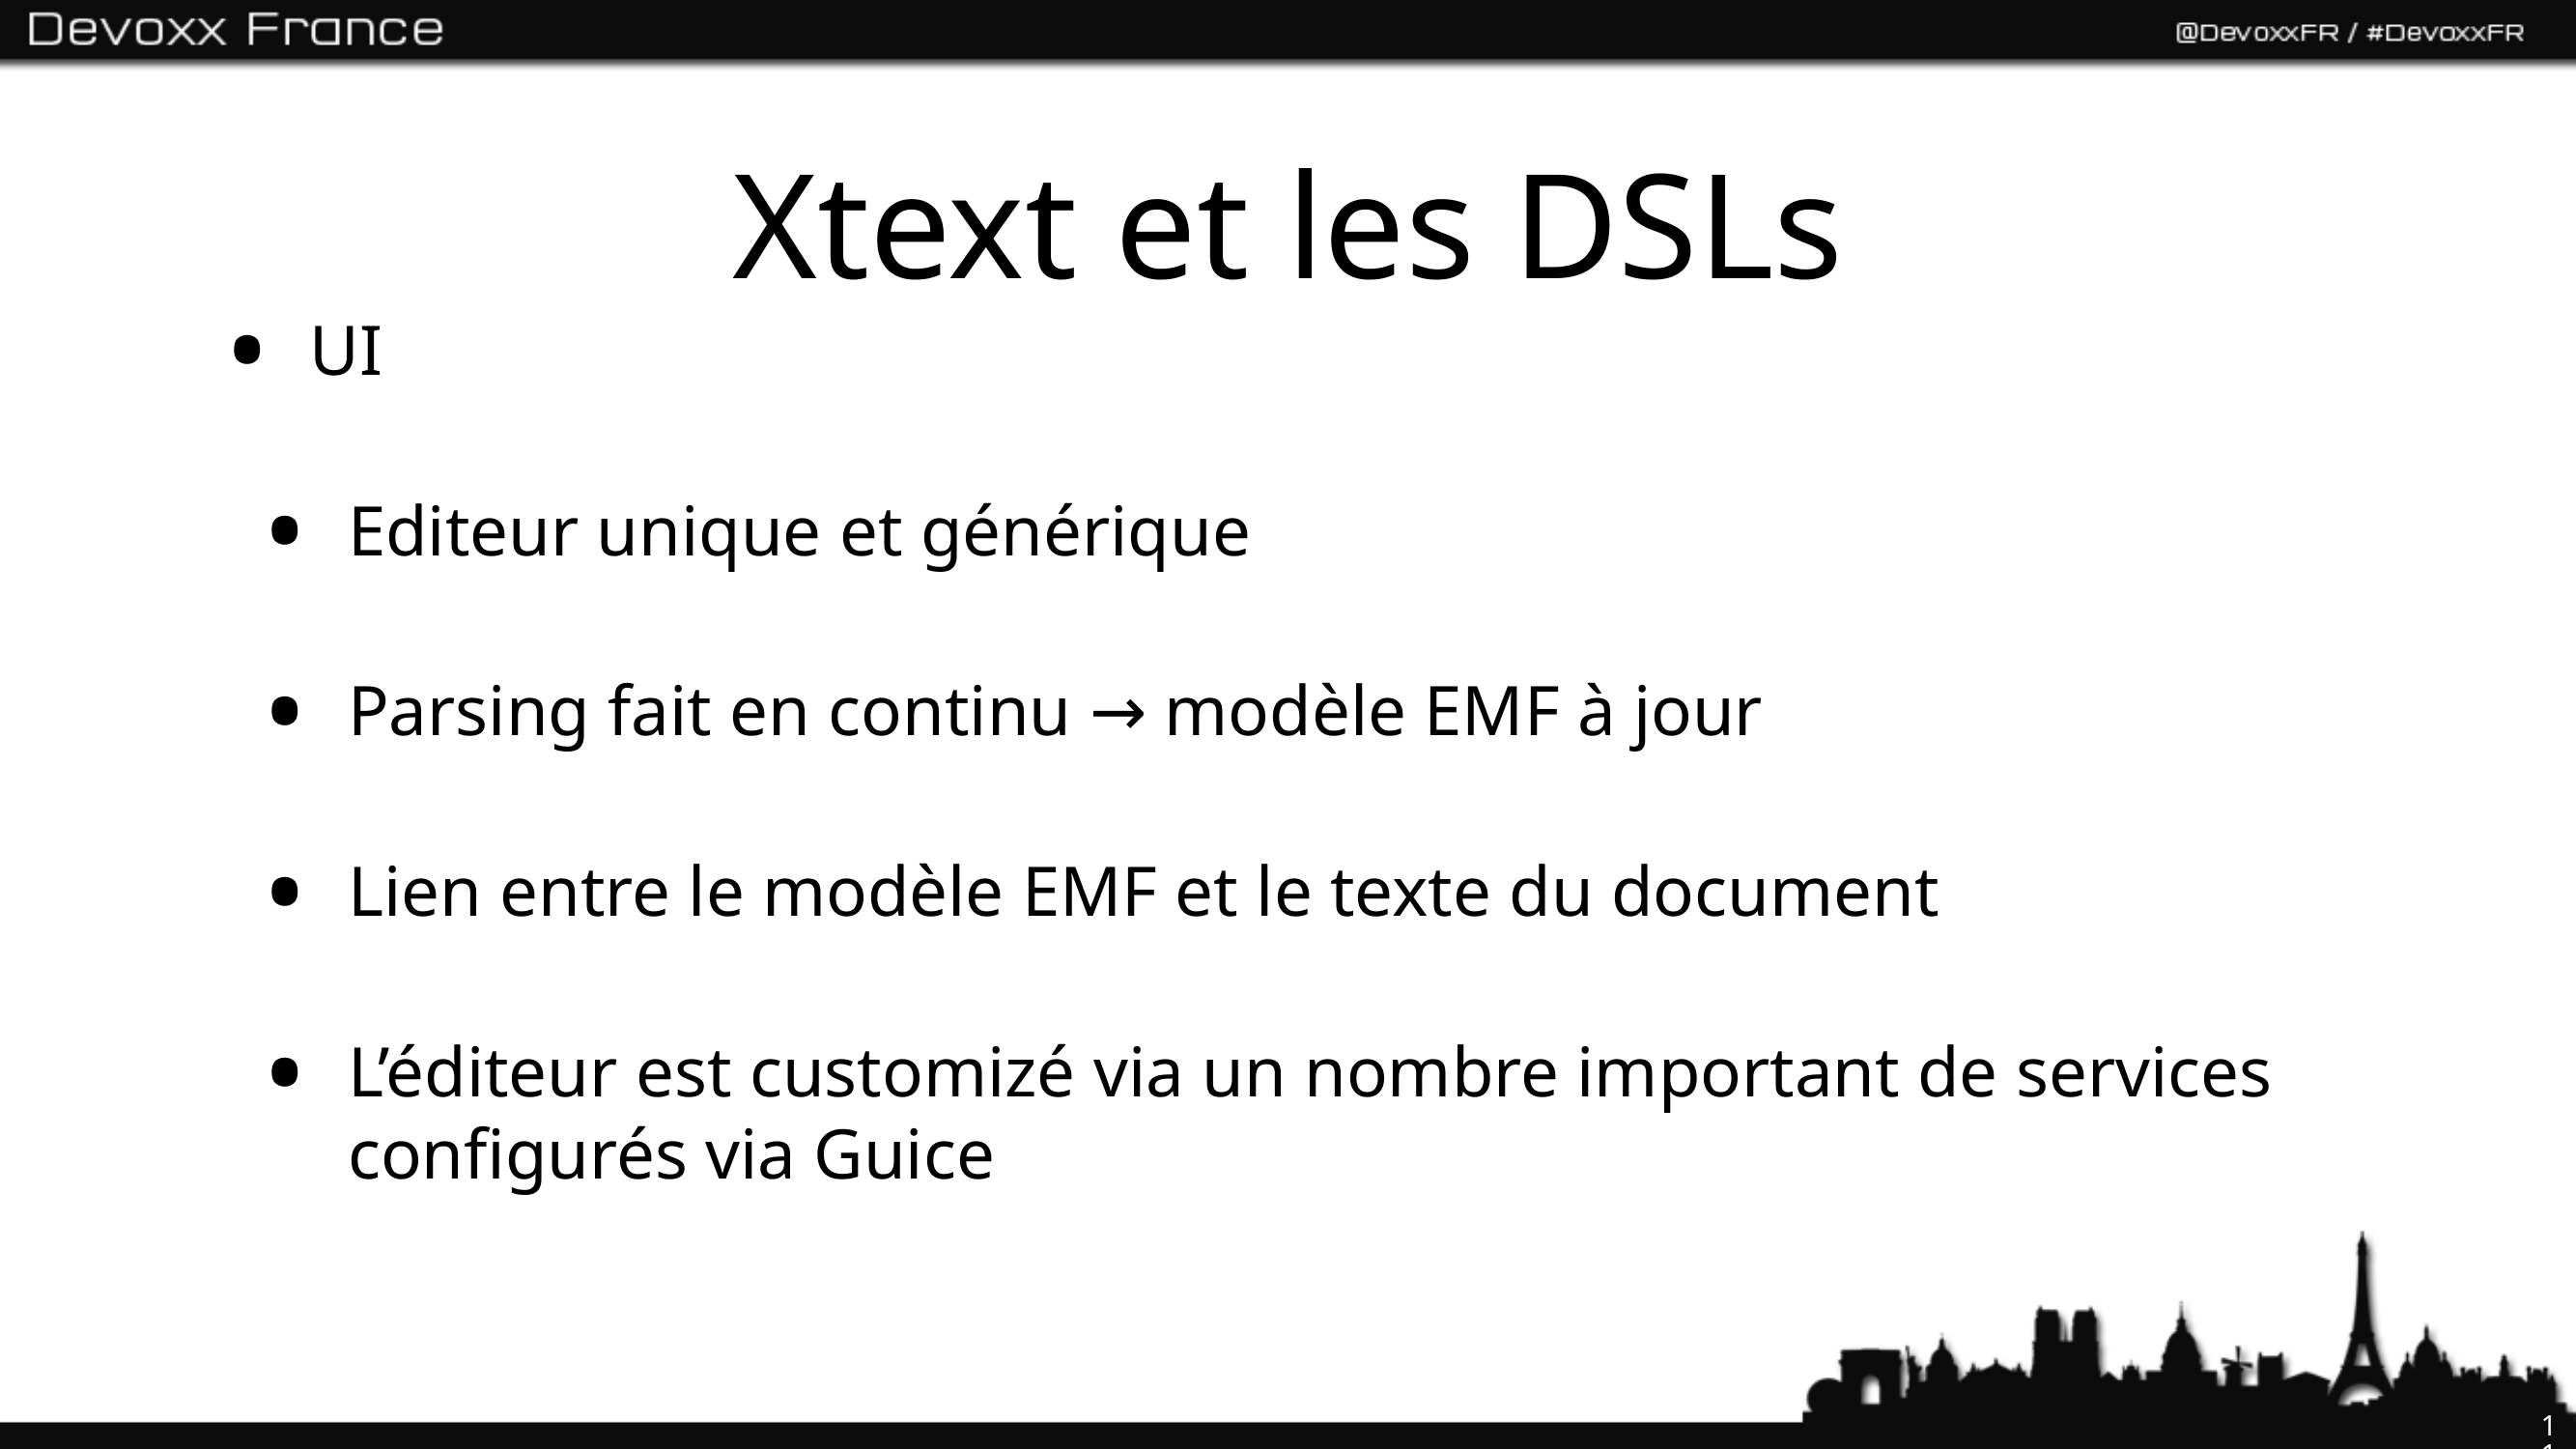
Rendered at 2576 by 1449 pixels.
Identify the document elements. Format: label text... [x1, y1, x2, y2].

title Xtext et les DSLs [183, 38, 2393, 310]
picture [0, 0, 2576, 1449]
list UI Editeur unique et générique Parsing fait en continu → modèle EMF à jour Lien entre le modèle EMF et le texte du document L’éditeur est customizé via un nombre important de services configurés via Guice [183, 310, 2393, 1419]
